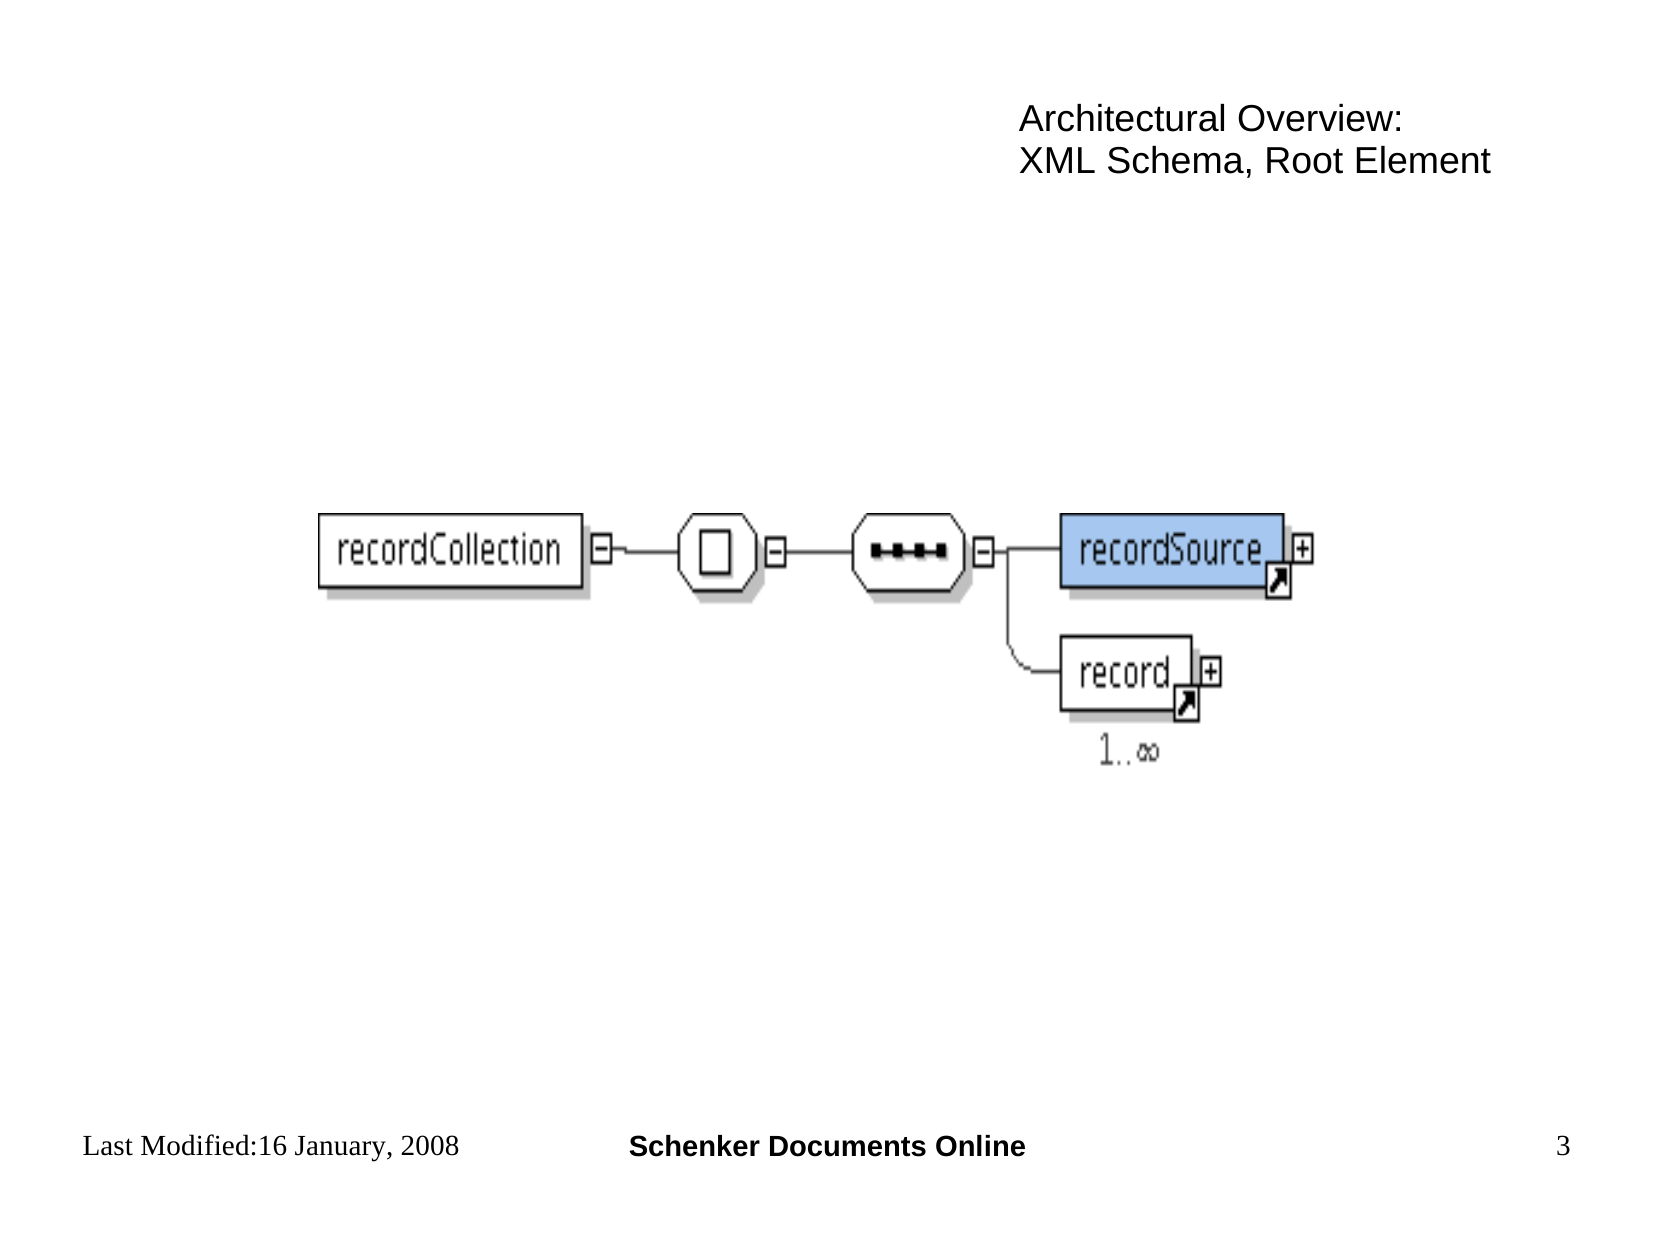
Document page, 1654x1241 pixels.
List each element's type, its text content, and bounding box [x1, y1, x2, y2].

picture [318, 513, 1382, 780]
text_box Architectural Overview: XML Schema, Root Element [1004, 89, 1559, 198]
